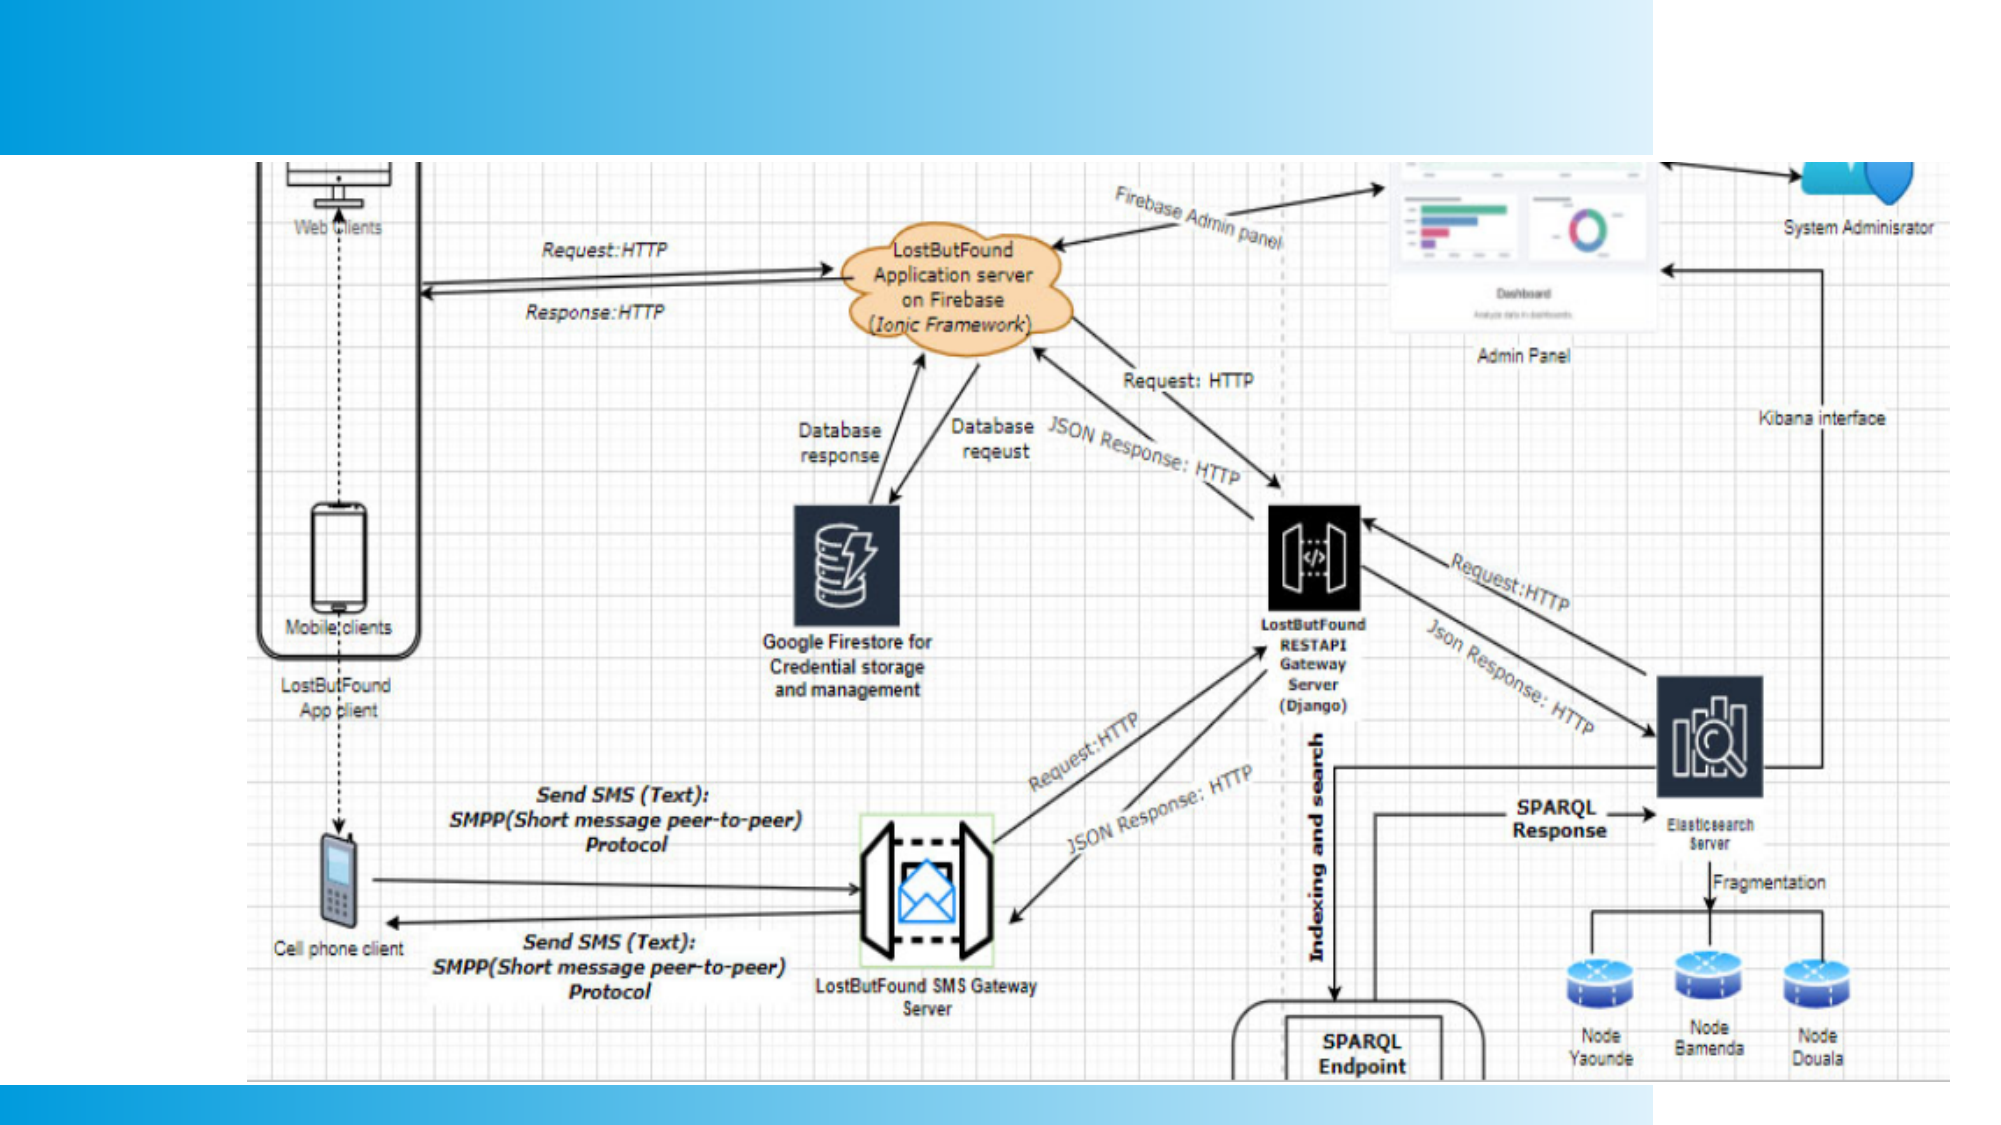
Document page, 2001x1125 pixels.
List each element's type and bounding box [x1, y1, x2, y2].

picture [247, 162, 1950, 1082]
